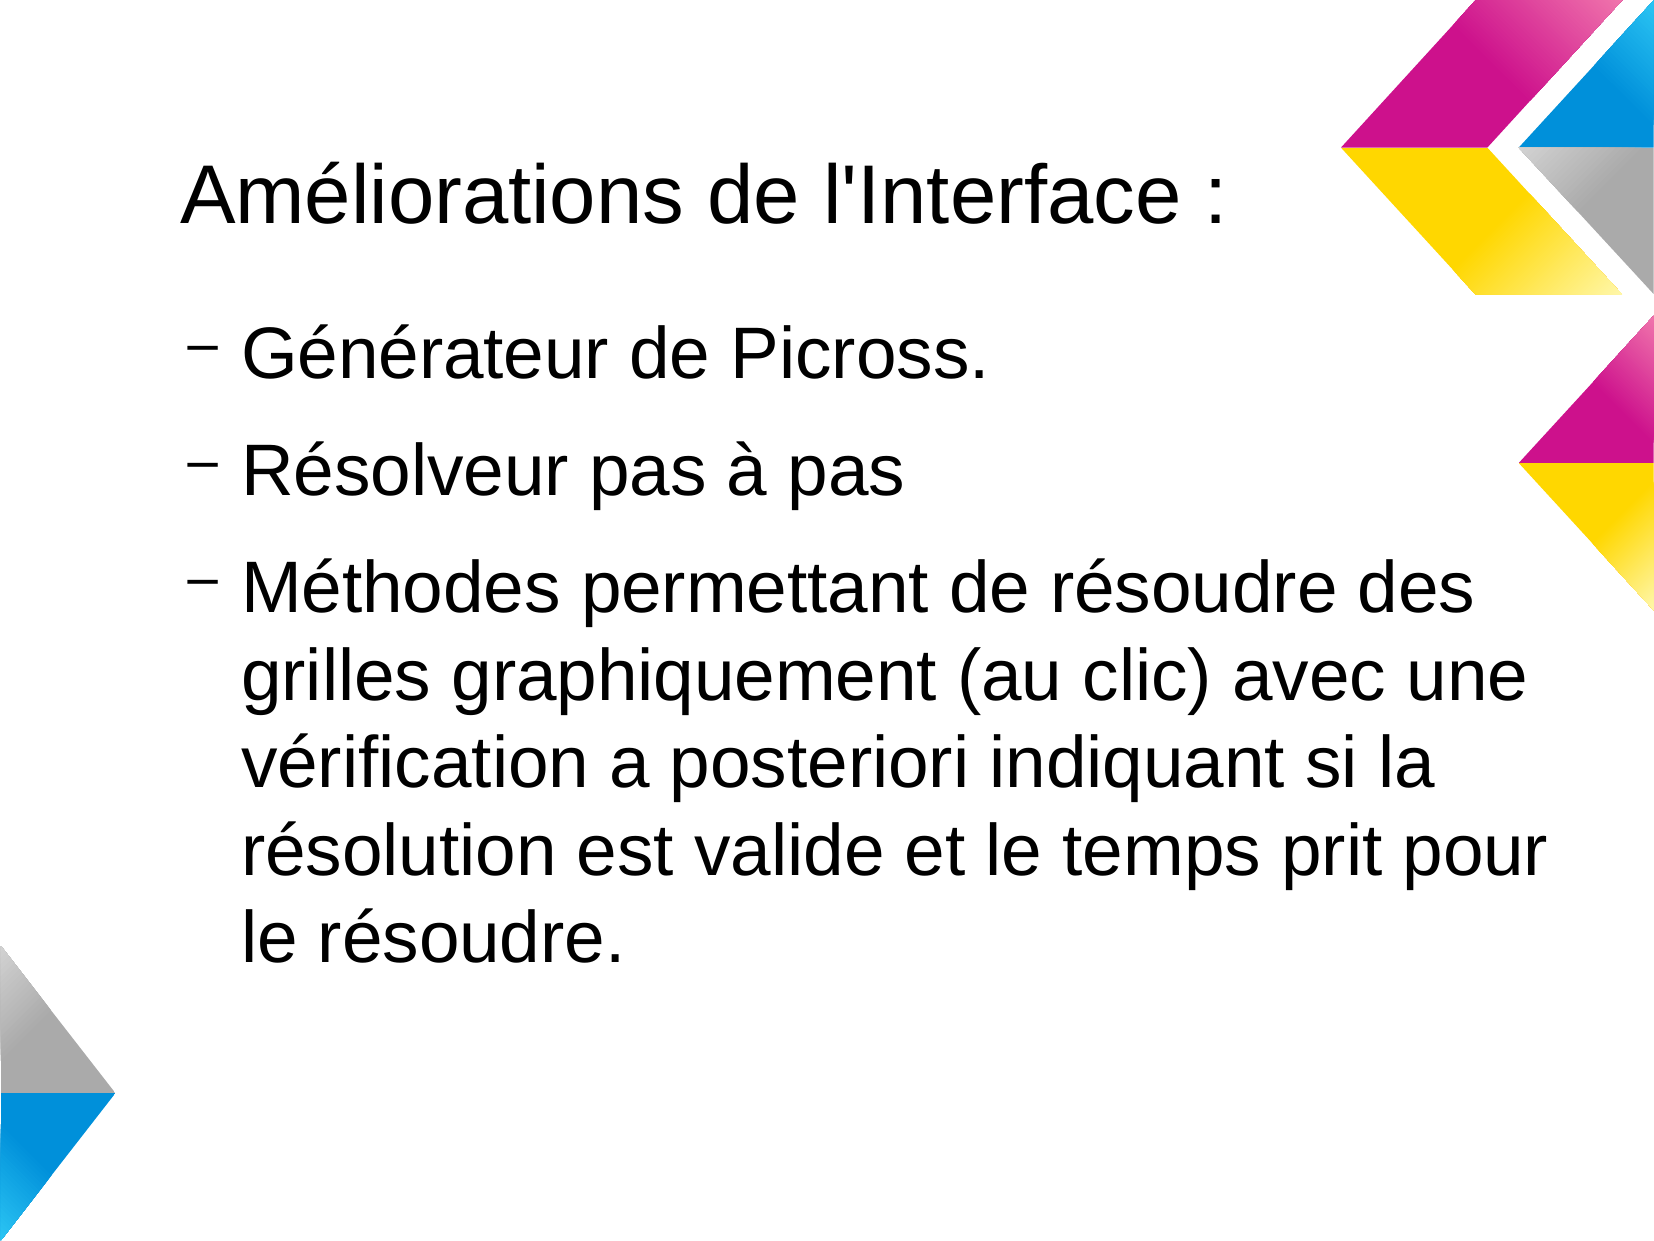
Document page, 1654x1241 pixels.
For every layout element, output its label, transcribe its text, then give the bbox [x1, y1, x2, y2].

title Améliorations de l'Interface : [82, 49, 1327, 257]
list Générateur de Picross. Résolveur pas à pas Méthodes permettant de résoudre des grilles graphiquement (au clic) avec une vérification a posteriori indiquant si la résolution est valide et le temps prit pour le résoudre. [82, 289, 1571, 1165]
